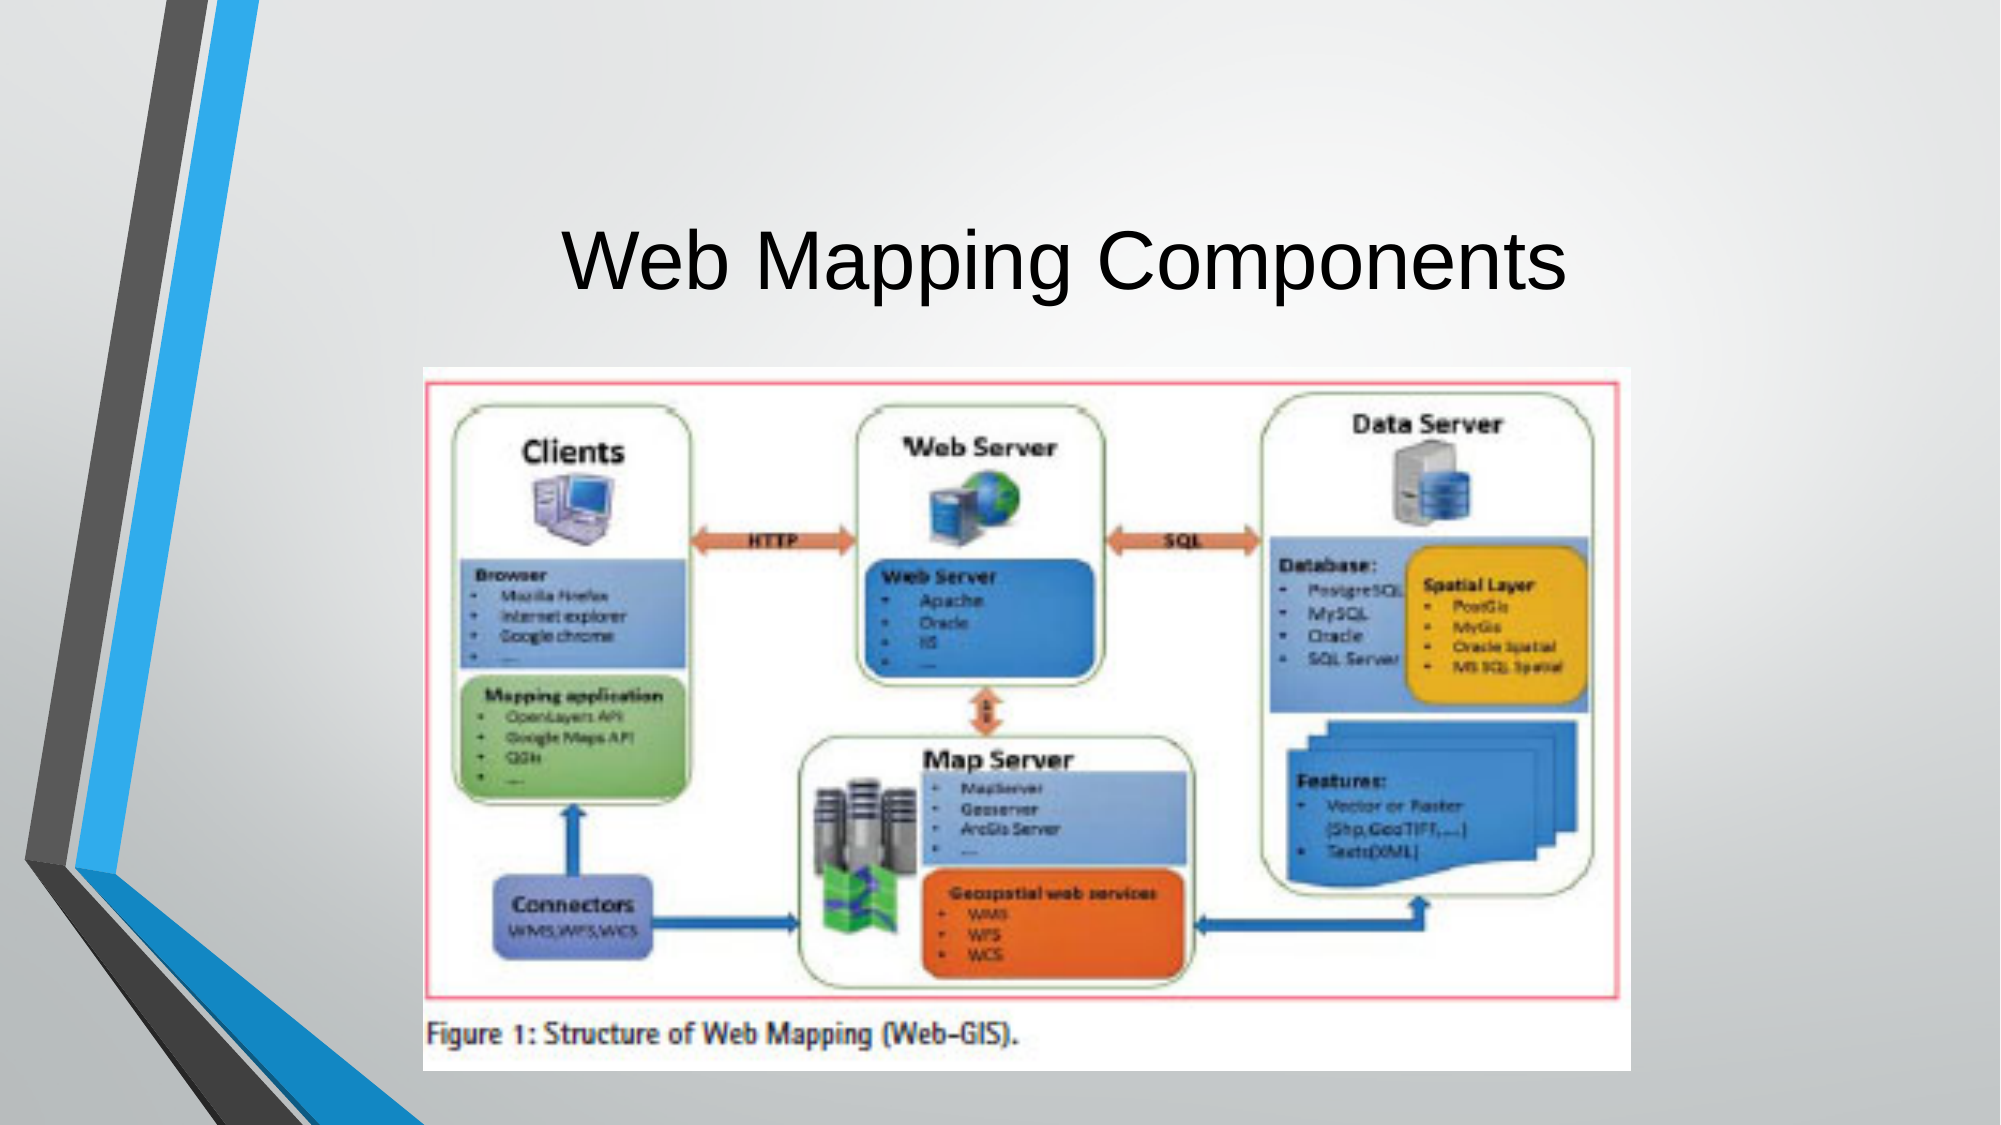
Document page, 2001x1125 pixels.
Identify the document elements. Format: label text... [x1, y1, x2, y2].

picture [423, 367, 1631, 1071]
title Web Mapping Components [243, 112, 1887, 400]
